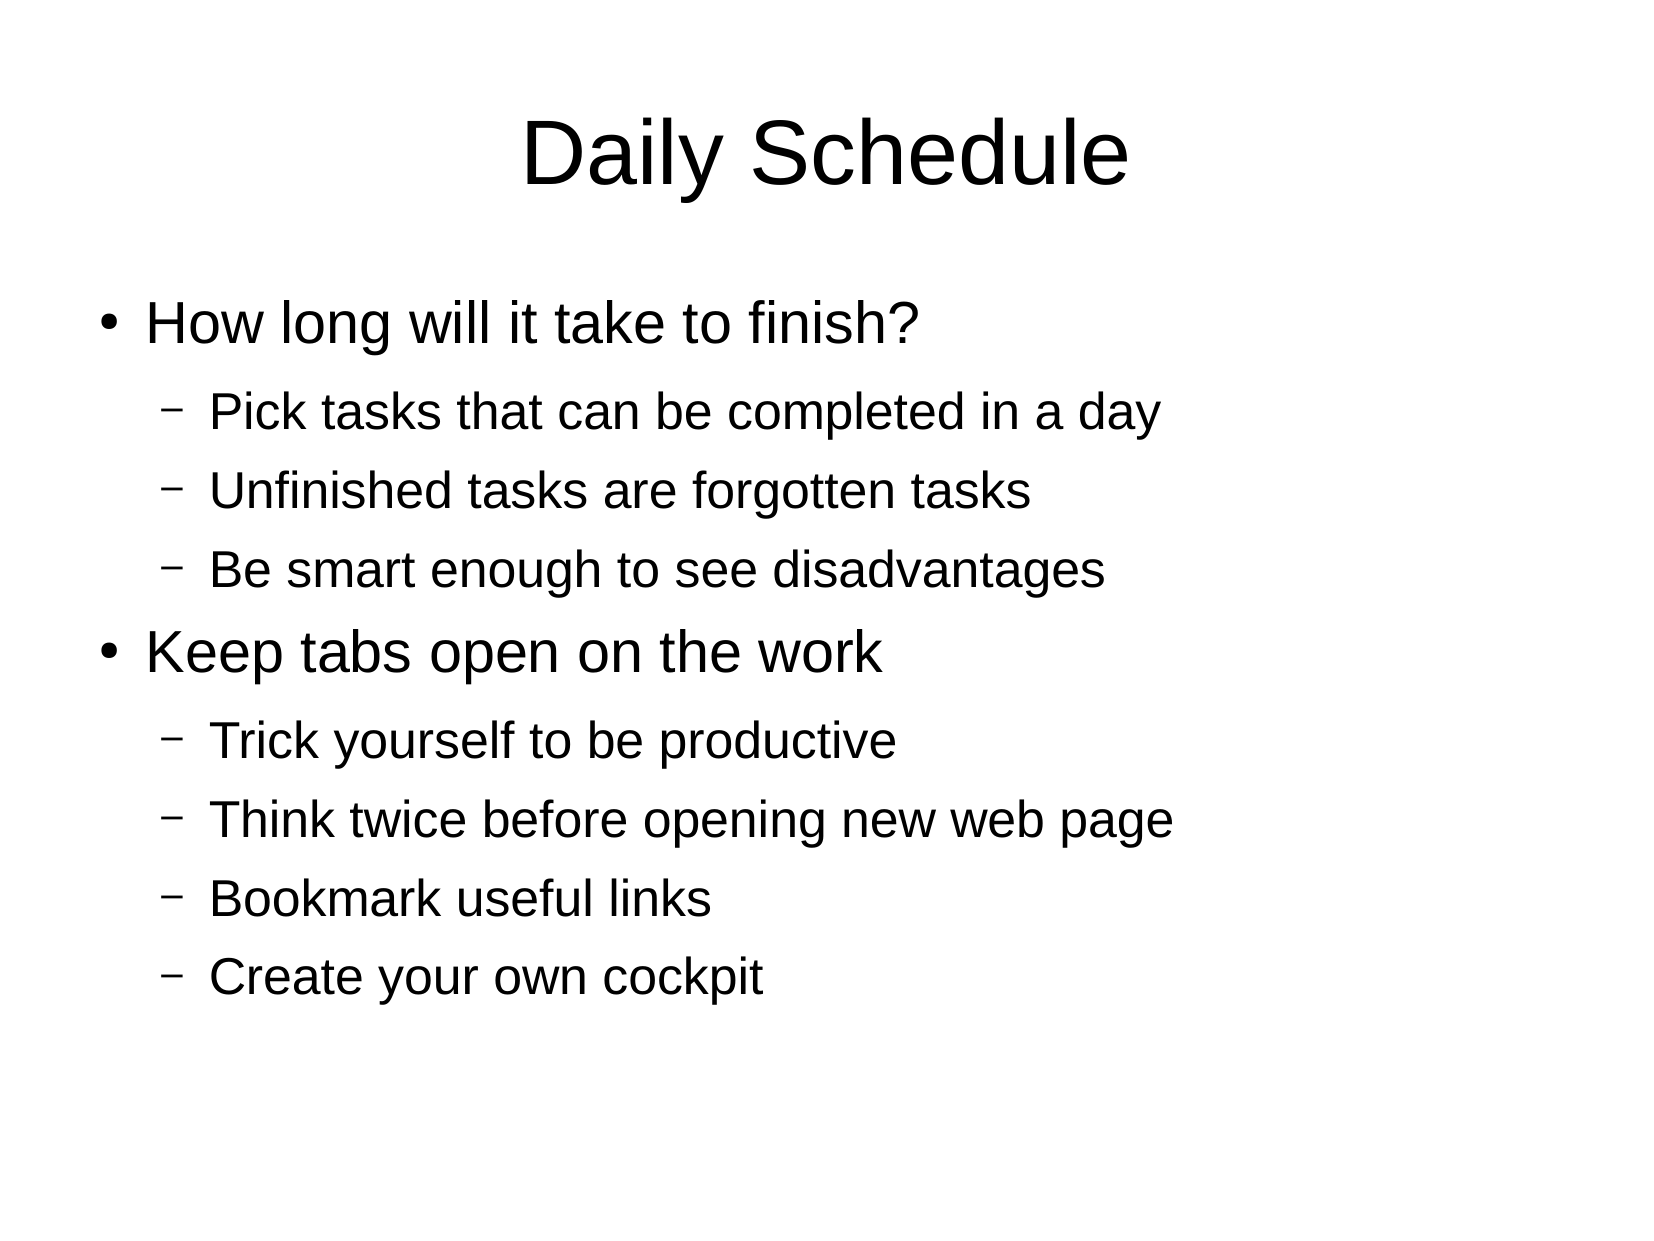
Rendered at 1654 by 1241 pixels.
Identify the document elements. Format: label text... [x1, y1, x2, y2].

list How long will it take to finish? Pick tasks that can be completed in a day Unfinished tasks are forgotten tasks Be smart enough to see disadvantages Keep tabs open on the work Trick yourself to be productive Think twice before opening new web page Bookmark useful links Create your own cockpit [82, 290, 1538, 1010]
title Daily Schedule [82, 49, 1571, 257]
